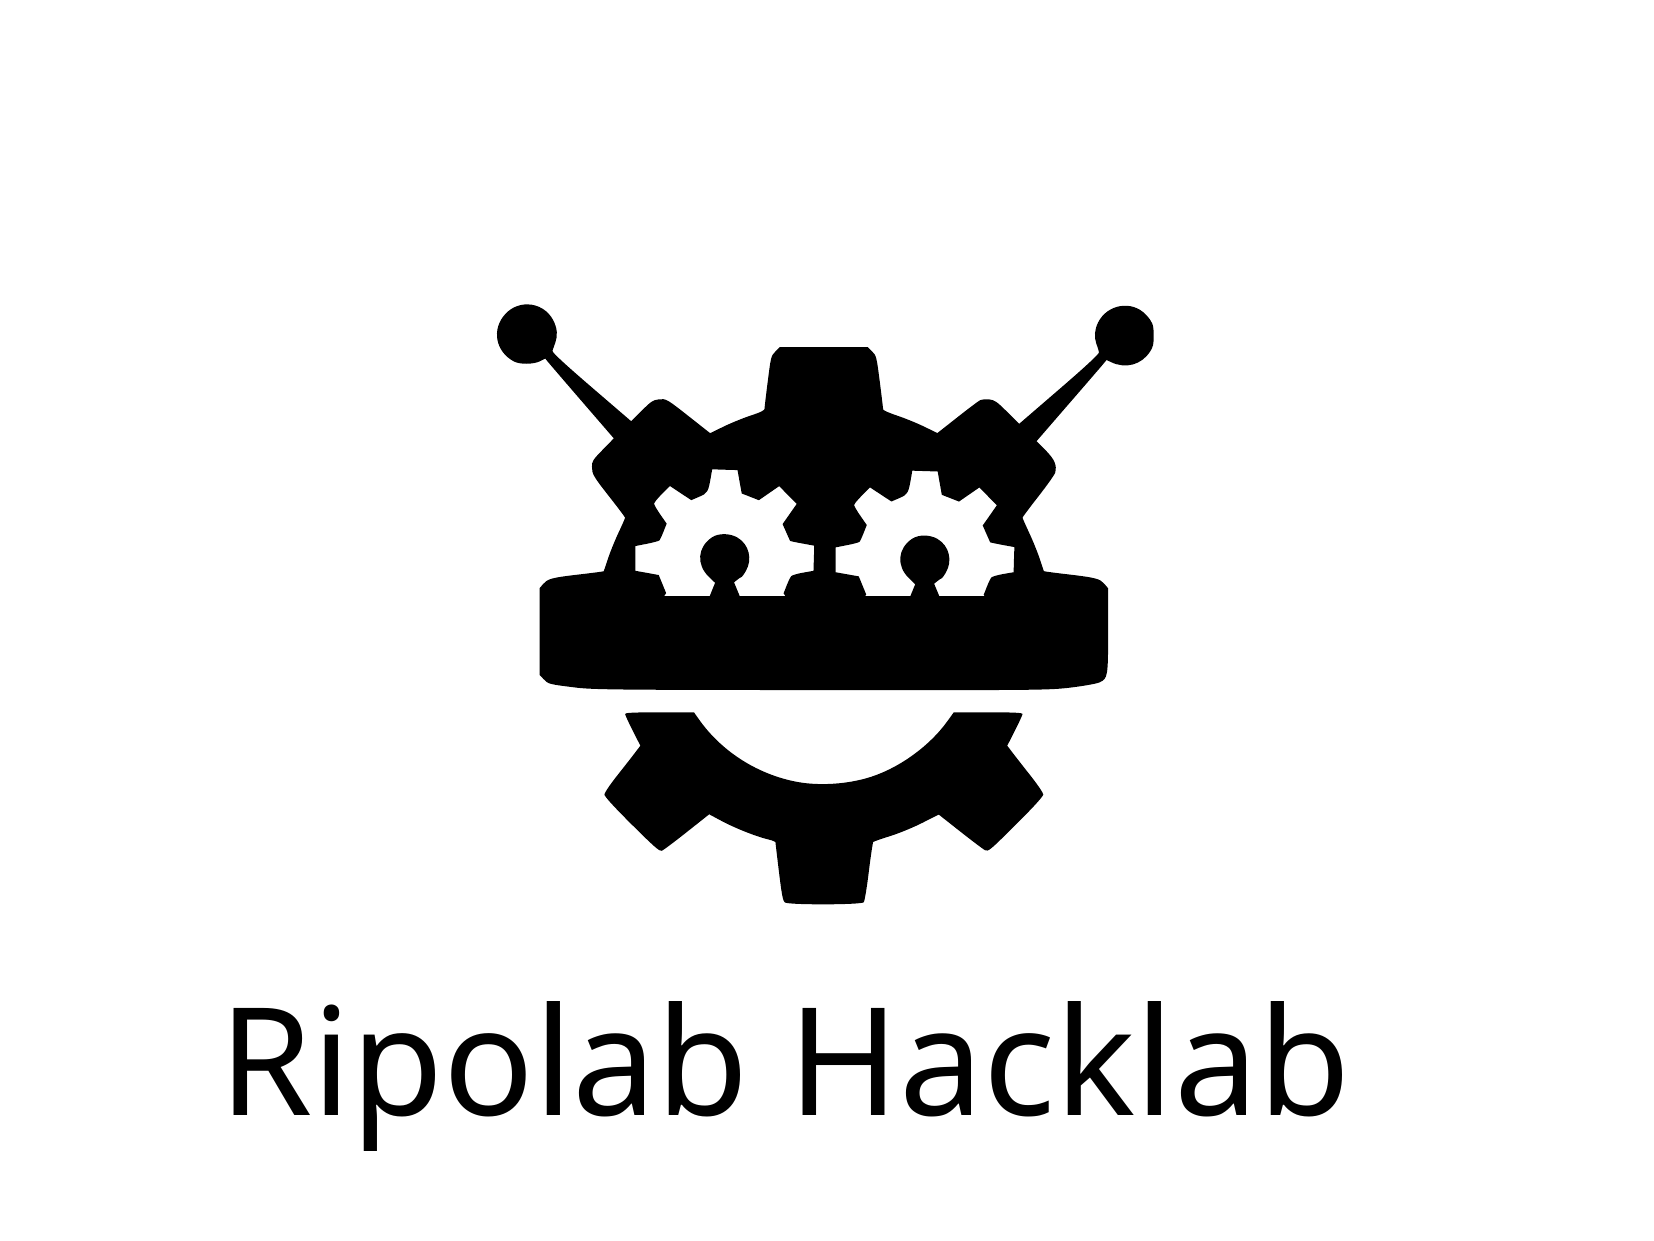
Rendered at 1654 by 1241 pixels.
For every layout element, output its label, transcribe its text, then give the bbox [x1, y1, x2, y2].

text_box Ripolab Hacklab [204, 947, 1450, 1132]
picture [492, 285, 1161, 947]
